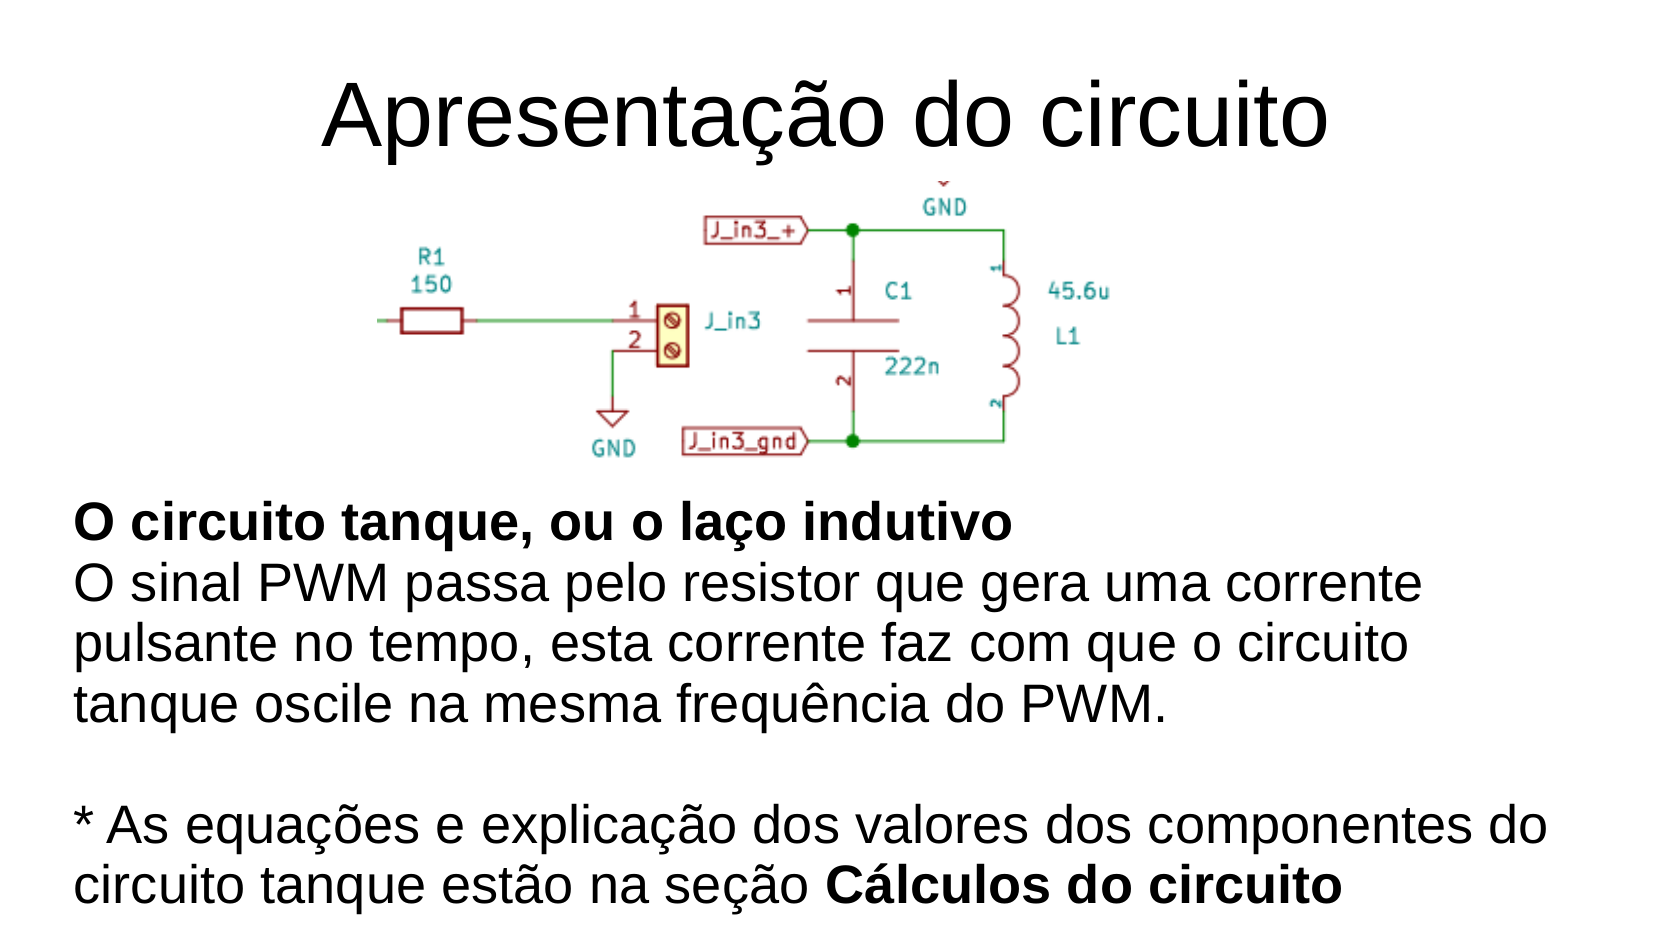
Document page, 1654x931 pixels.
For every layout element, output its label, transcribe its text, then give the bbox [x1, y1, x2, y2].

picture [377, 181, 1141, 485]
text_box O circuito tanque, ou o laço indutivo O sinal PWM passa pelo resistor que gera uma corrente pulsante no tempo, esta corrente faz com que o circuito tanque oscile na mesma frequência do PWM. * As equações e explicação dos valores dos componentes do circuito tanque estão na seção Cálculos do circuito [59, 484, 1607, 931]
title Apresentação do circuito [82, 37, 1571, 193]
